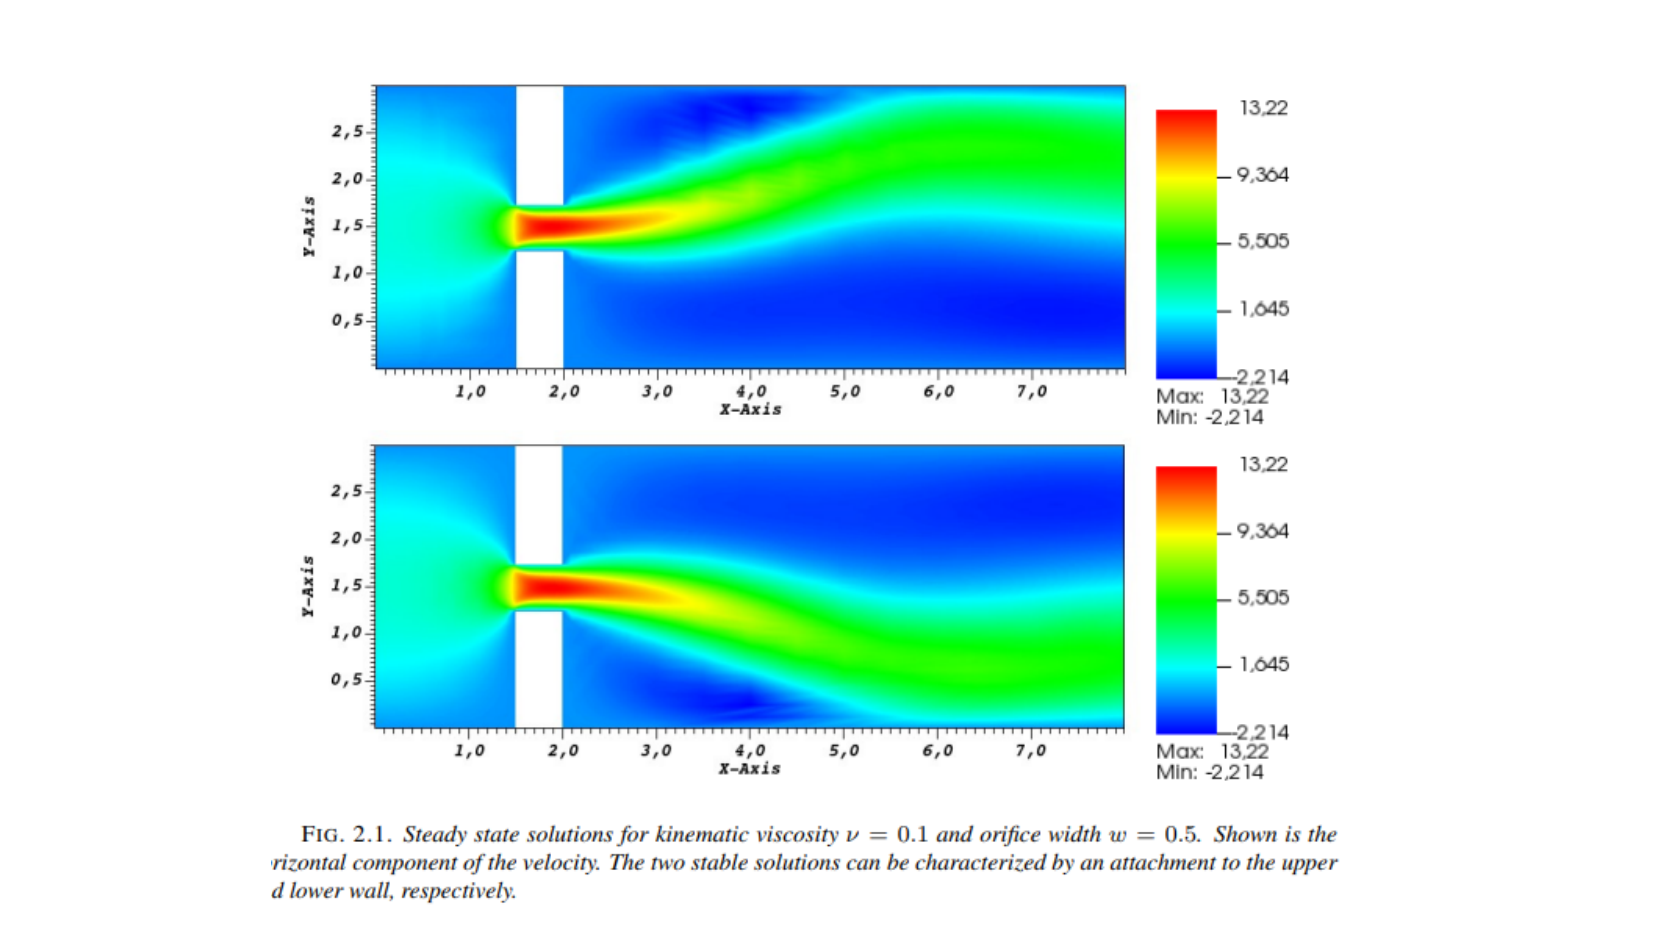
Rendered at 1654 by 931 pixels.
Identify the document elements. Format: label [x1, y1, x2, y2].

picture [271, 49, 1394, 931]
